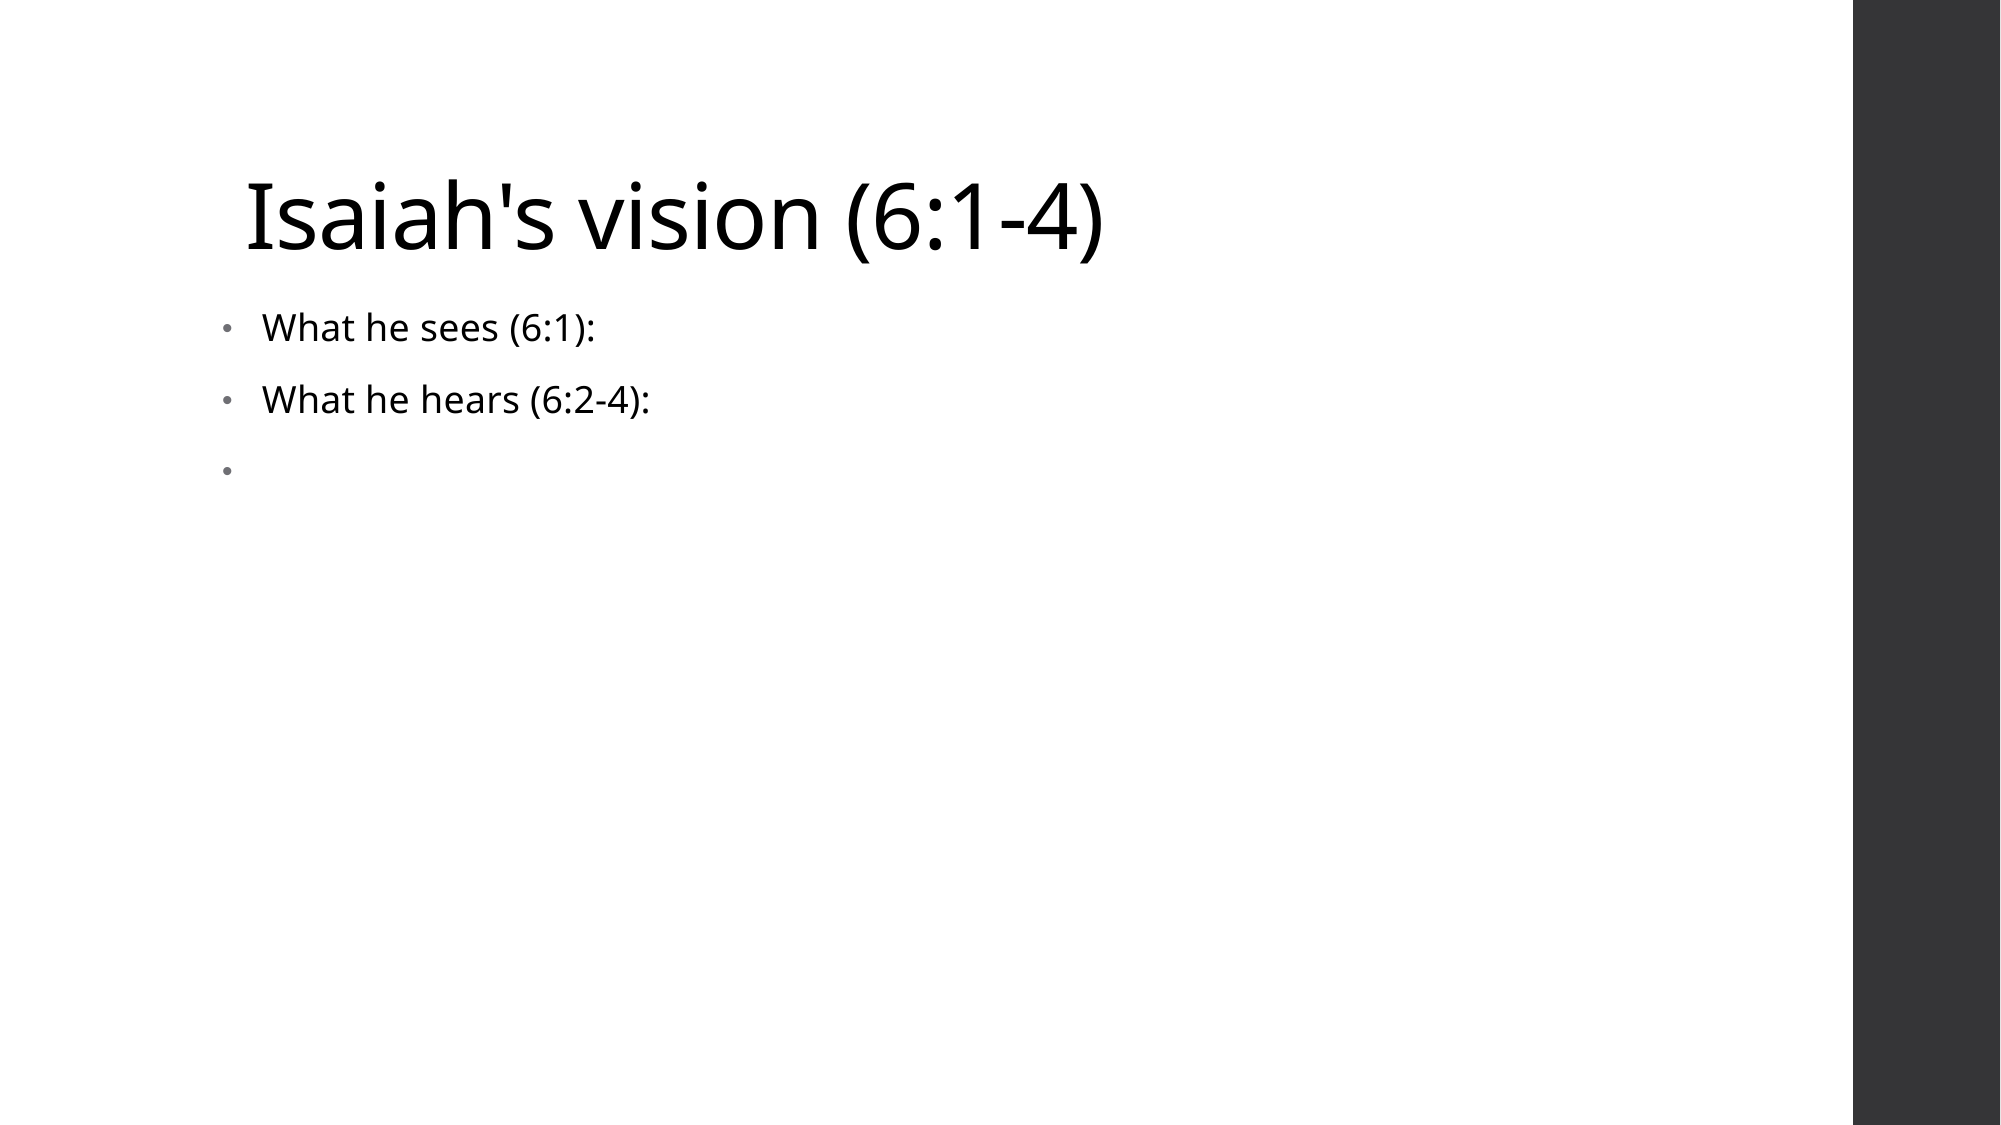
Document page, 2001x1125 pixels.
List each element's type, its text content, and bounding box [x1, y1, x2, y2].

title Isaiah's vision (6:1-4) [206, 60, 1797, 278]
list What he sees (6:1): What he hears (6:2-4): [206, 299, 1617, 1014]
